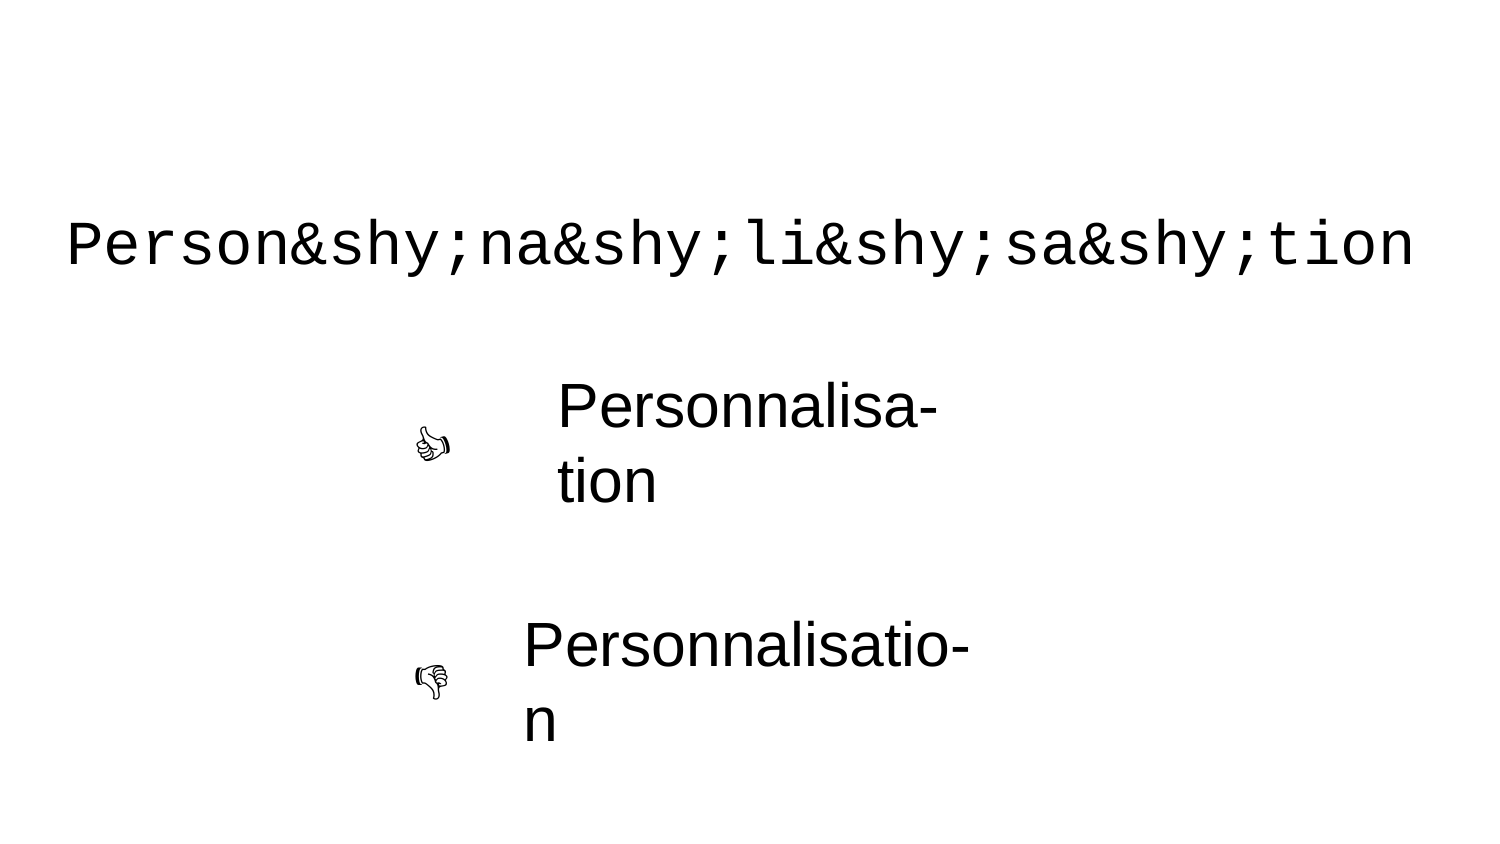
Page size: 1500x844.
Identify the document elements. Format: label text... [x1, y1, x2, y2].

text_box Personnalisatio-n [508, 589, 992, 770]
text_box 👎 [398, 642, 491, 718]
text_box 👍 [390, 392, 499, 489]
text_box Personnalisa-tion [542, 350, 958, 531]
text_box Person&shy;na&shy;li&shy;sa&shy;tion [51, 186, 1449, 292]
